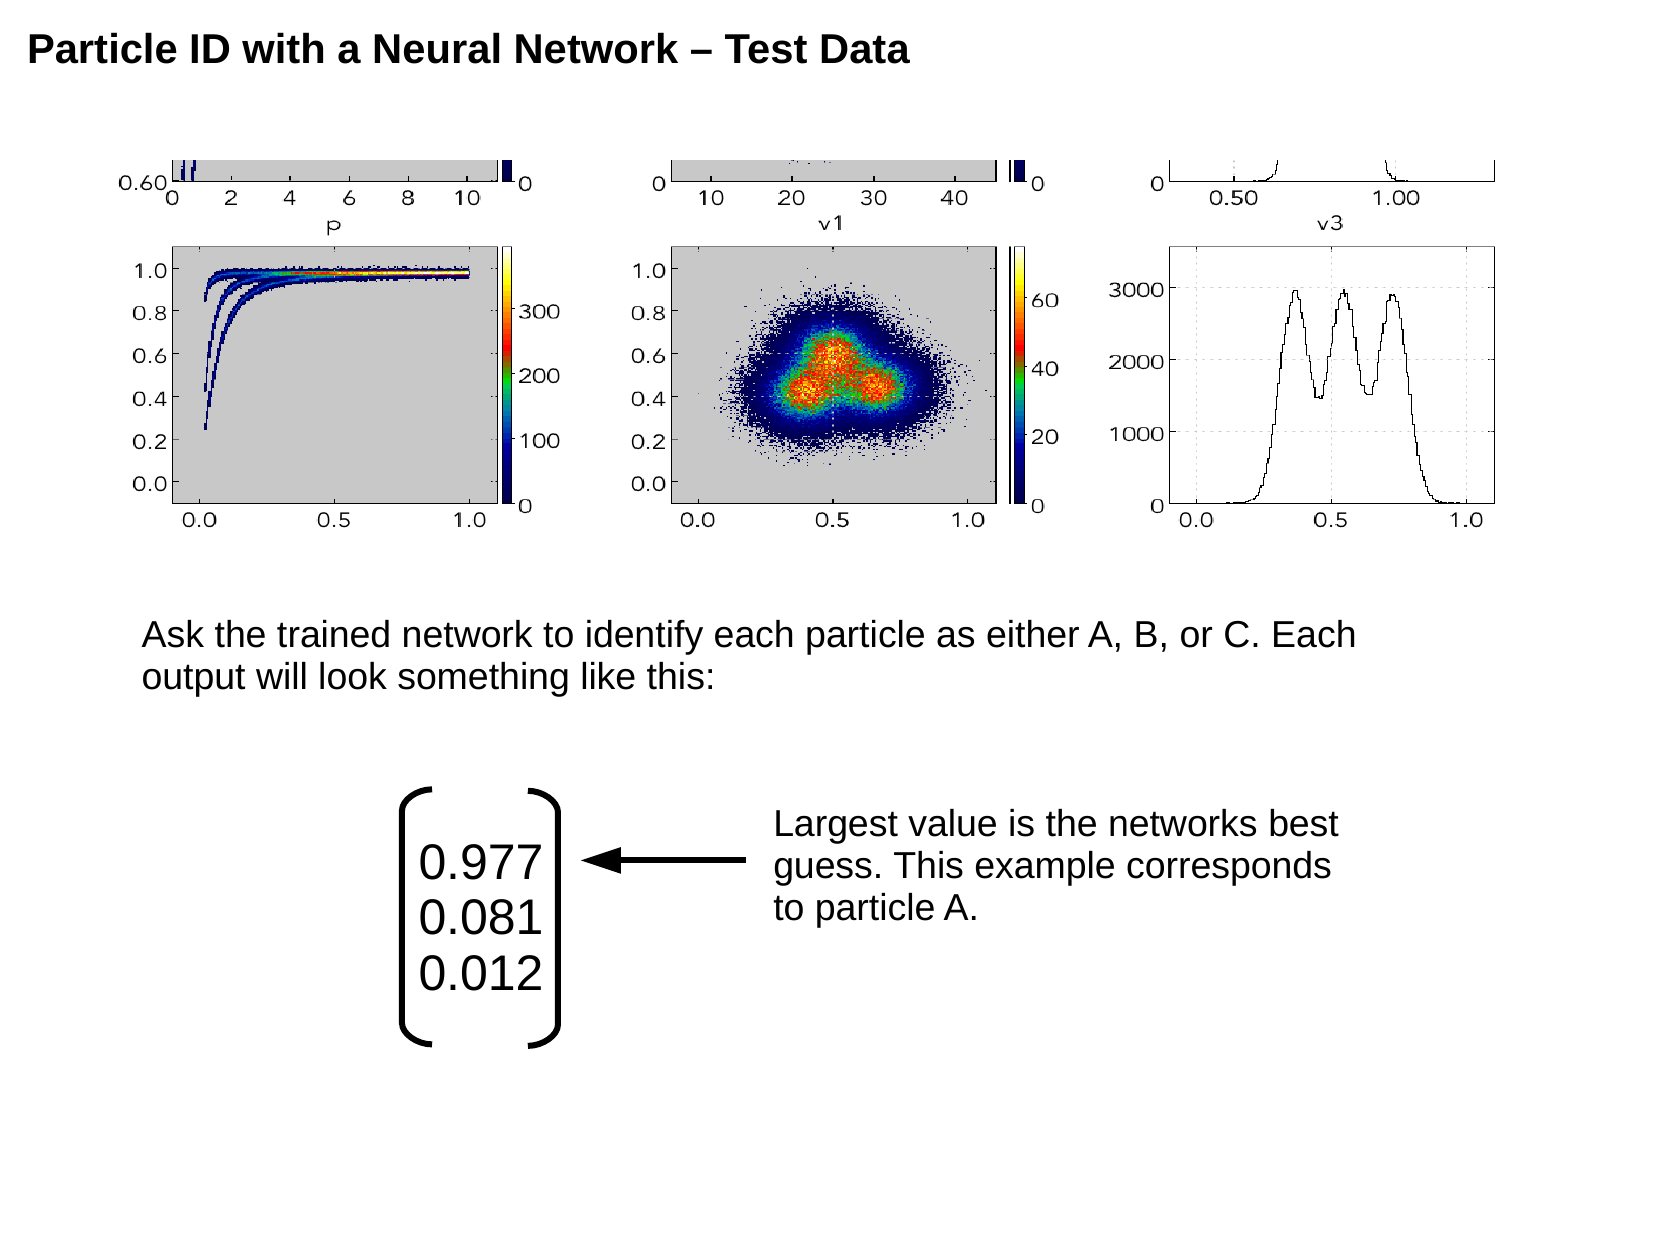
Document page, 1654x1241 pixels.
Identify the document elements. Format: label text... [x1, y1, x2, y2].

text_box 0.977 0.081 0.012 [403, 826, 623, 1009]
text_box Ask the trained network to identify each particle as either A, B, or C. Each output will look something like this: [126, 606, 1387, 706]
text_box Particle ID with a Neural Network – Test Data [12, 18, 1516, 80]
picture [87, 160, 1499, 536]
text_box Largest value is the networks best guess. This example corresponds to particle A. [758, 795, 1359, 1081]
